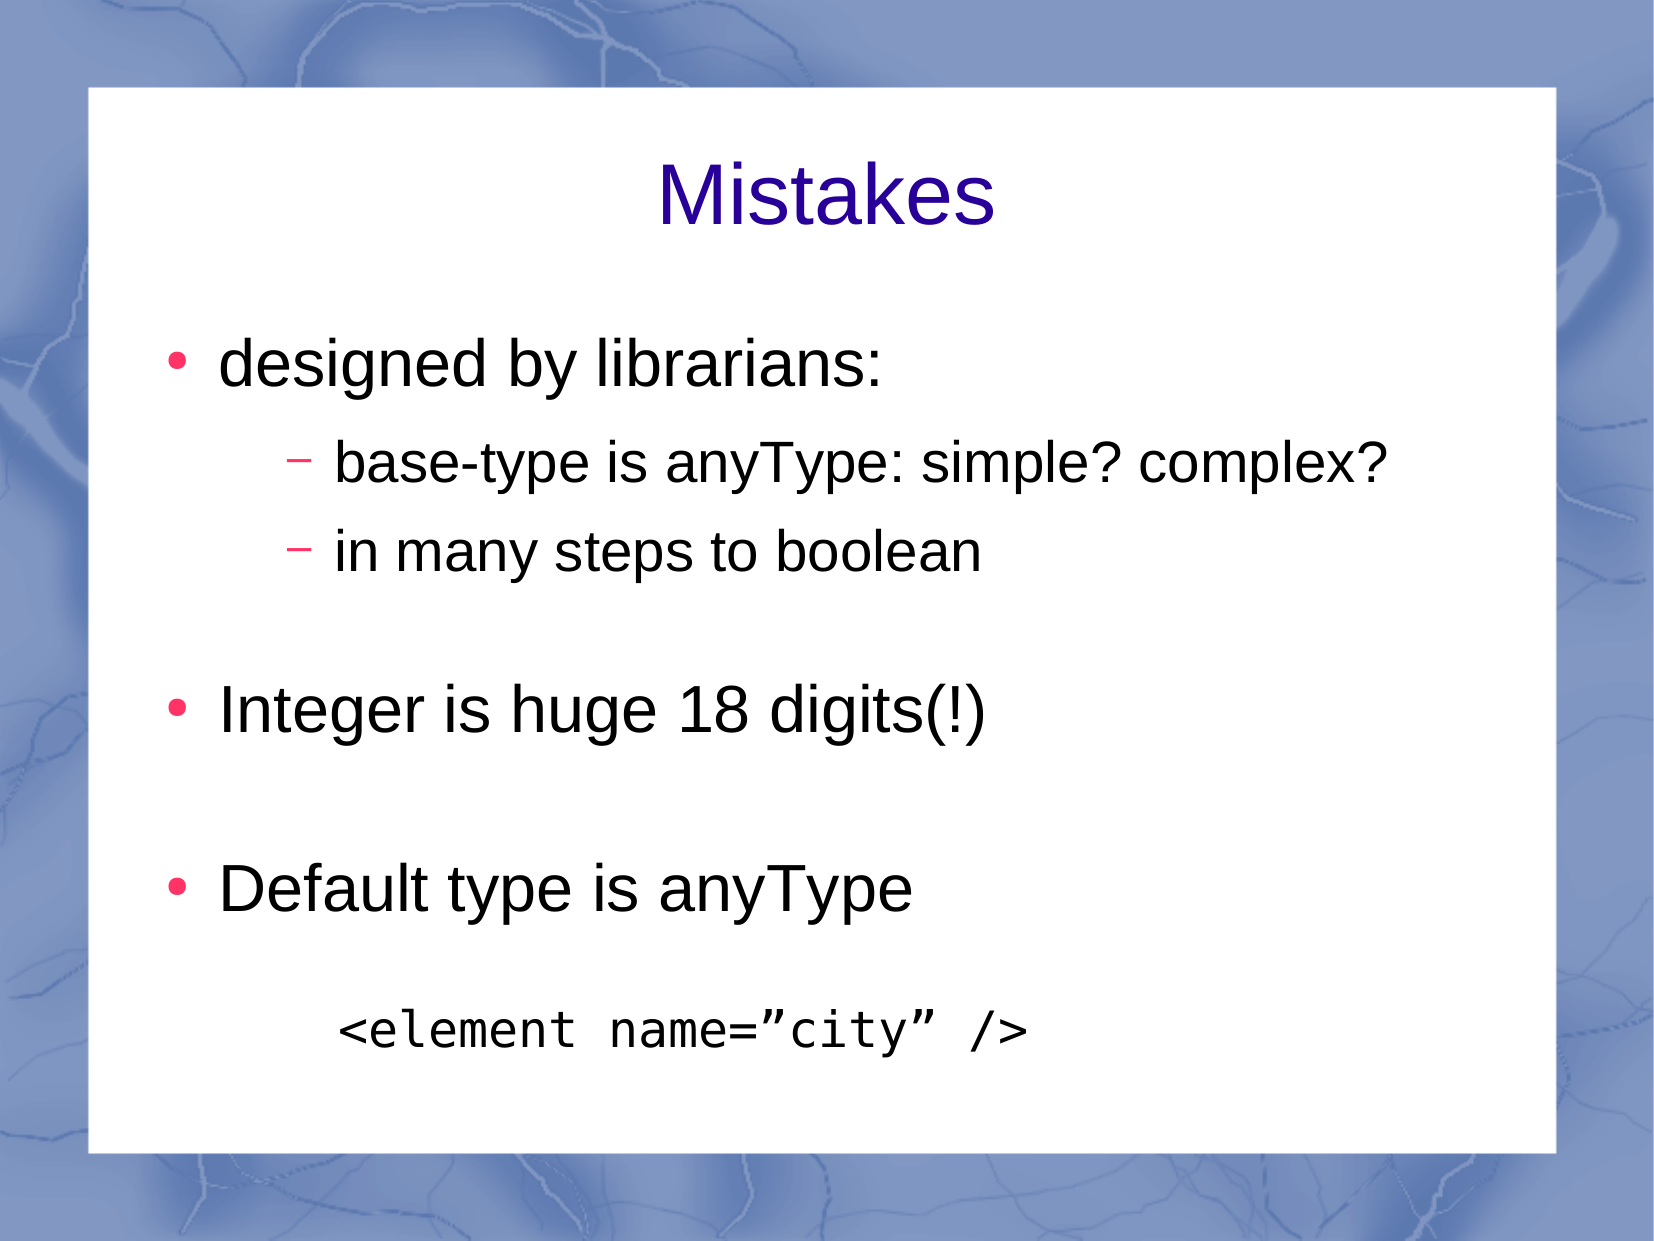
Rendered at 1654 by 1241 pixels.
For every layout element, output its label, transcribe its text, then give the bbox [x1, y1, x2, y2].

title Mistakes [118, 90, 1536, 298]
list designed by librarians: base-type is anyType: simple? complex? in many steps to boolean Integer is huge 18 digits(!) Default type is anyType <element name=”city” /> [147, 325, 1506, 1232]
picture [0, 0, 1654, 1241]
